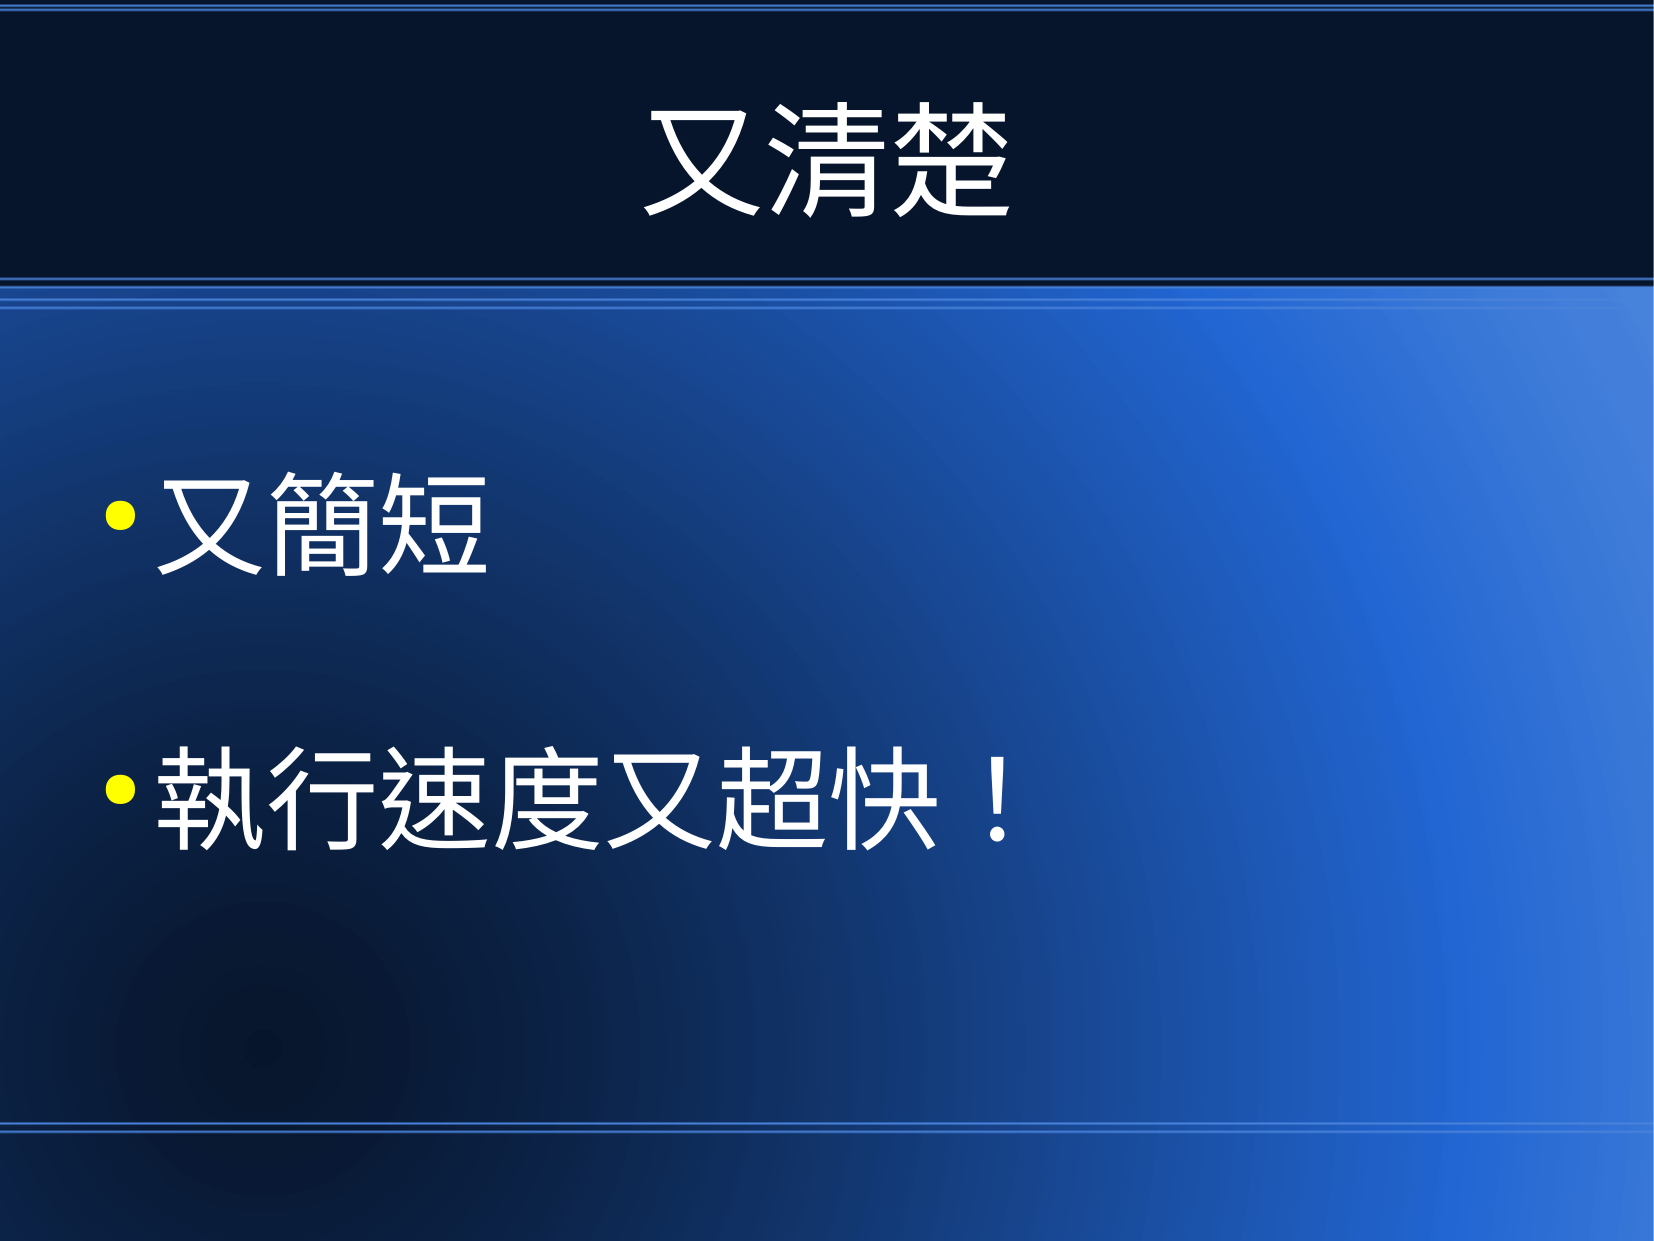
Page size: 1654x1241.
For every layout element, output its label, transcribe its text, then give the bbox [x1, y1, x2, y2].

picture [0, 0, 1654, 1241]
list 又簡短 執行速度又超快！ [82, 355, 1571, 1241]
title 又清楚 [82, 49, 1571, 257]
